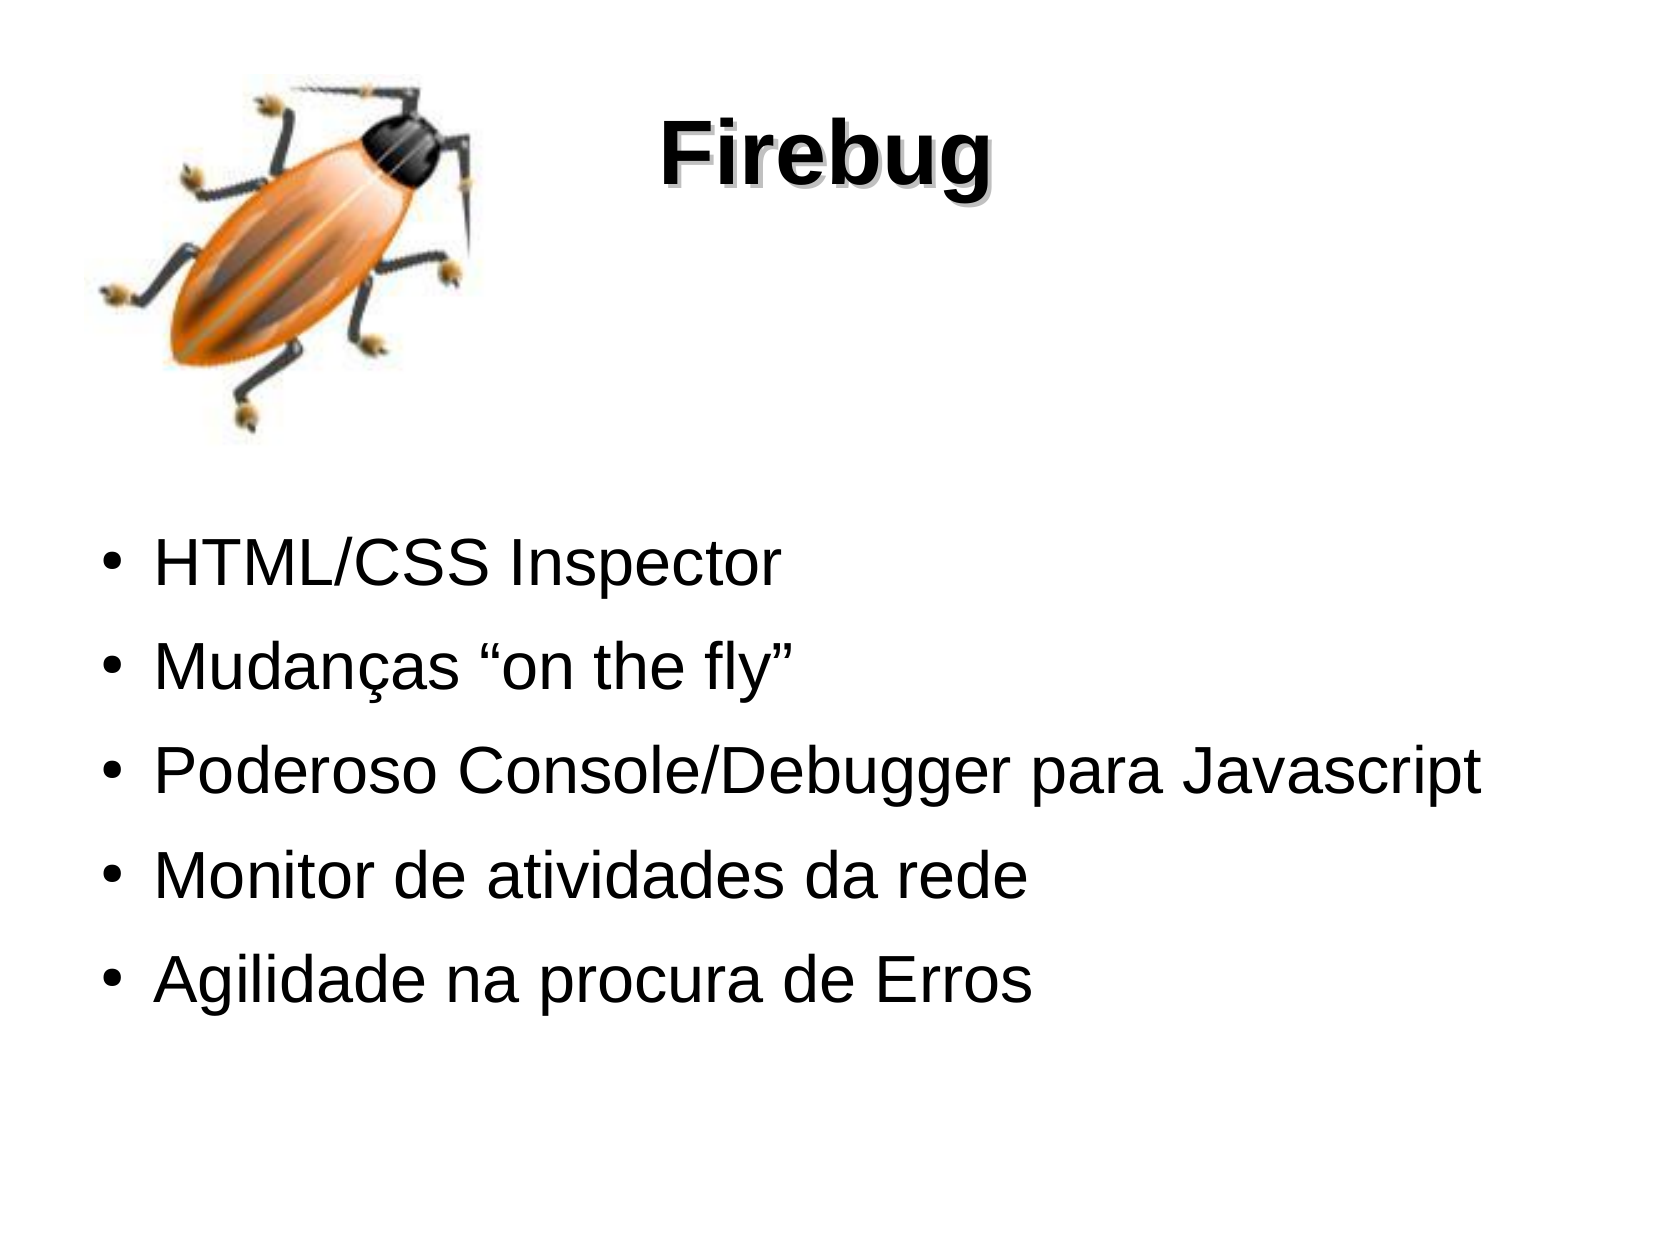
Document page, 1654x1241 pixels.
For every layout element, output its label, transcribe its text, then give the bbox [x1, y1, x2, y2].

list HTML/CSS Inspector Mudanças “on the fly” Poderoso Console/Debugger para Javascript Monitor de atividades da rede Agilidade na procura de Erros [82, 525, 1571, 1109]
picture [84, 74, 488, 451]
title Firebug [82, 49, 1571, 257]
